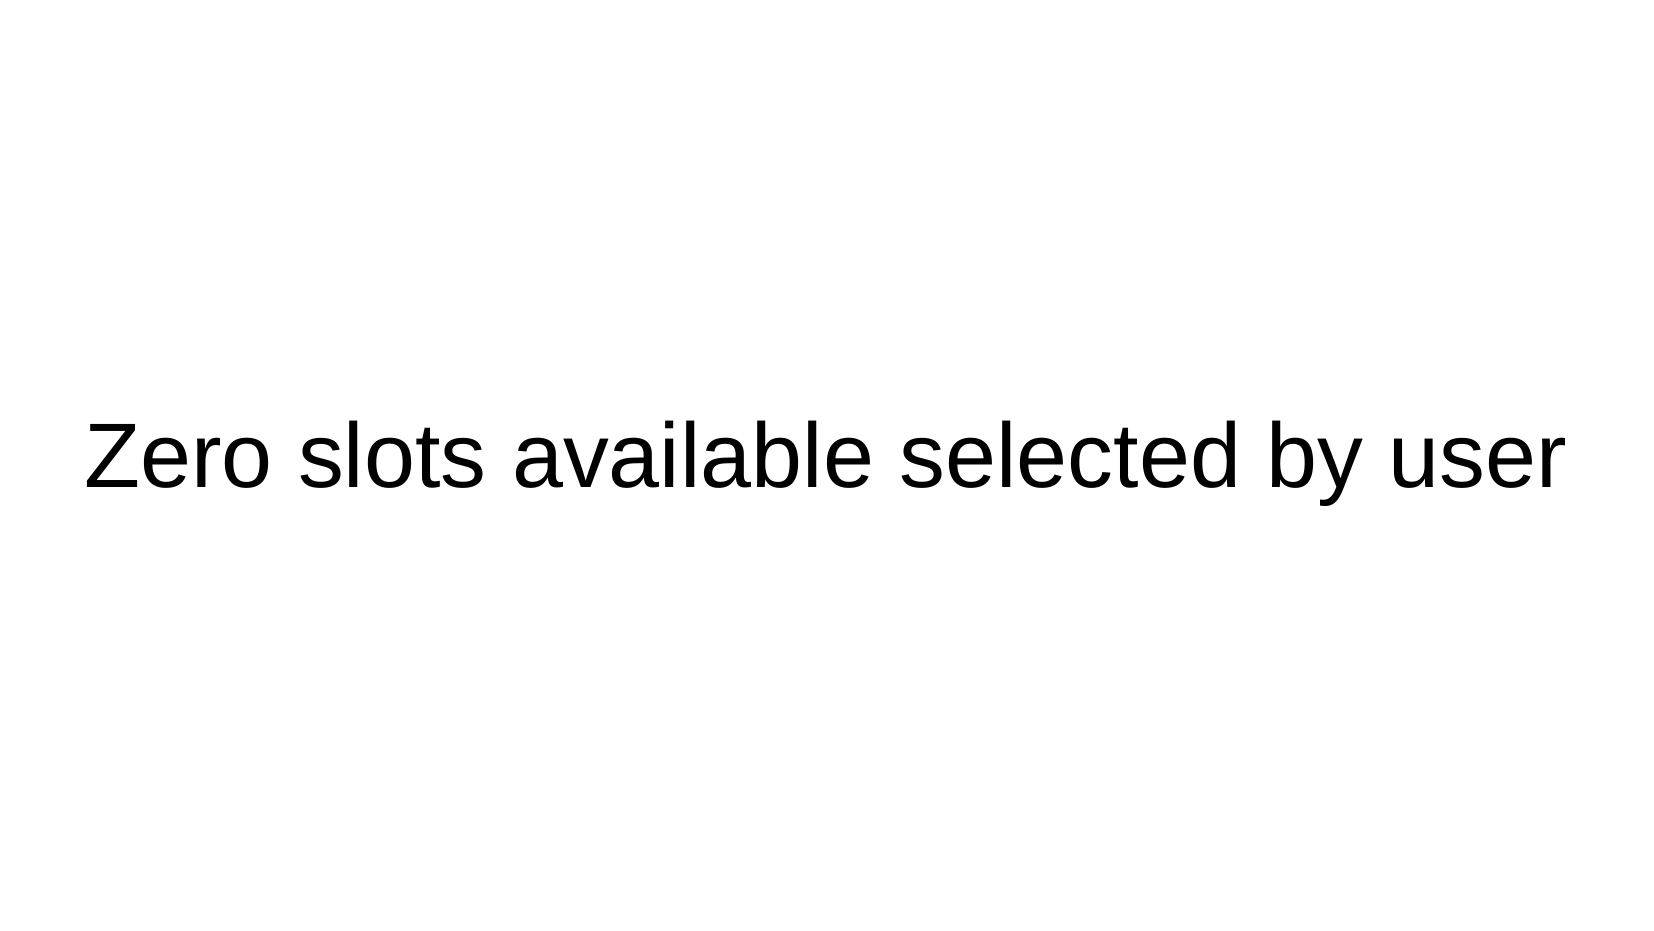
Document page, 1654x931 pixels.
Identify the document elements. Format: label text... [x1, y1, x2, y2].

title Zero slots available selected by user [82, 37, 1571, 875]
